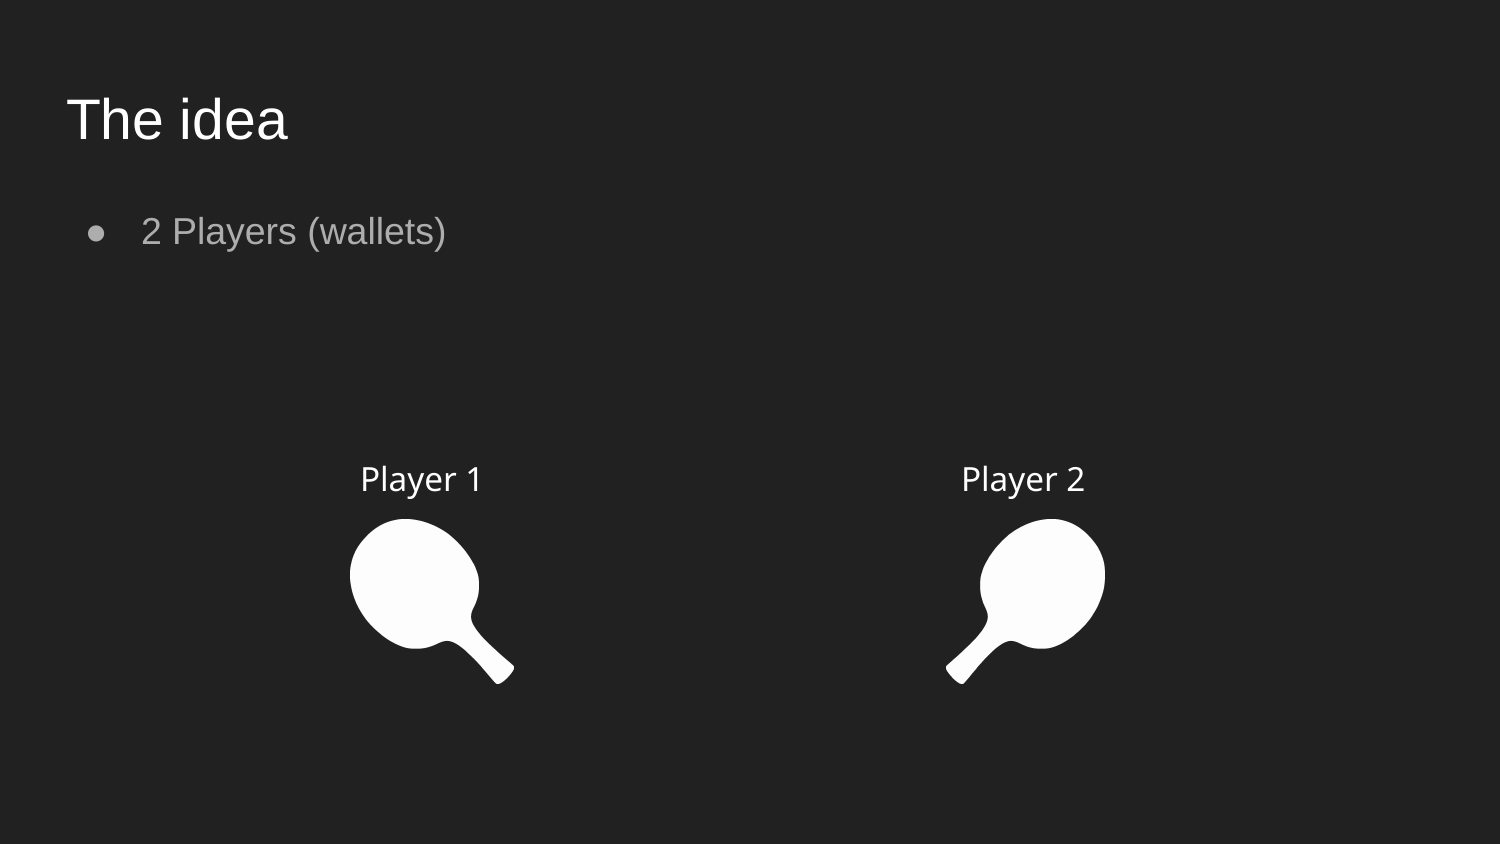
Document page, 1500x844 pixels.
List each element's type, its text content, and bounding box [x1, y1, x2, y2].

list 2 Players (wallets) [51, 189, 1449, 615]
text_box Player 2 [946, 442, 1111, 513]
text_box Player 1 [345, 442, 510, 513]
title The idea [51, 72, 1449, 167]
picture [350, 519, 514, 684]
picture [946, 519, 1105, 684]
